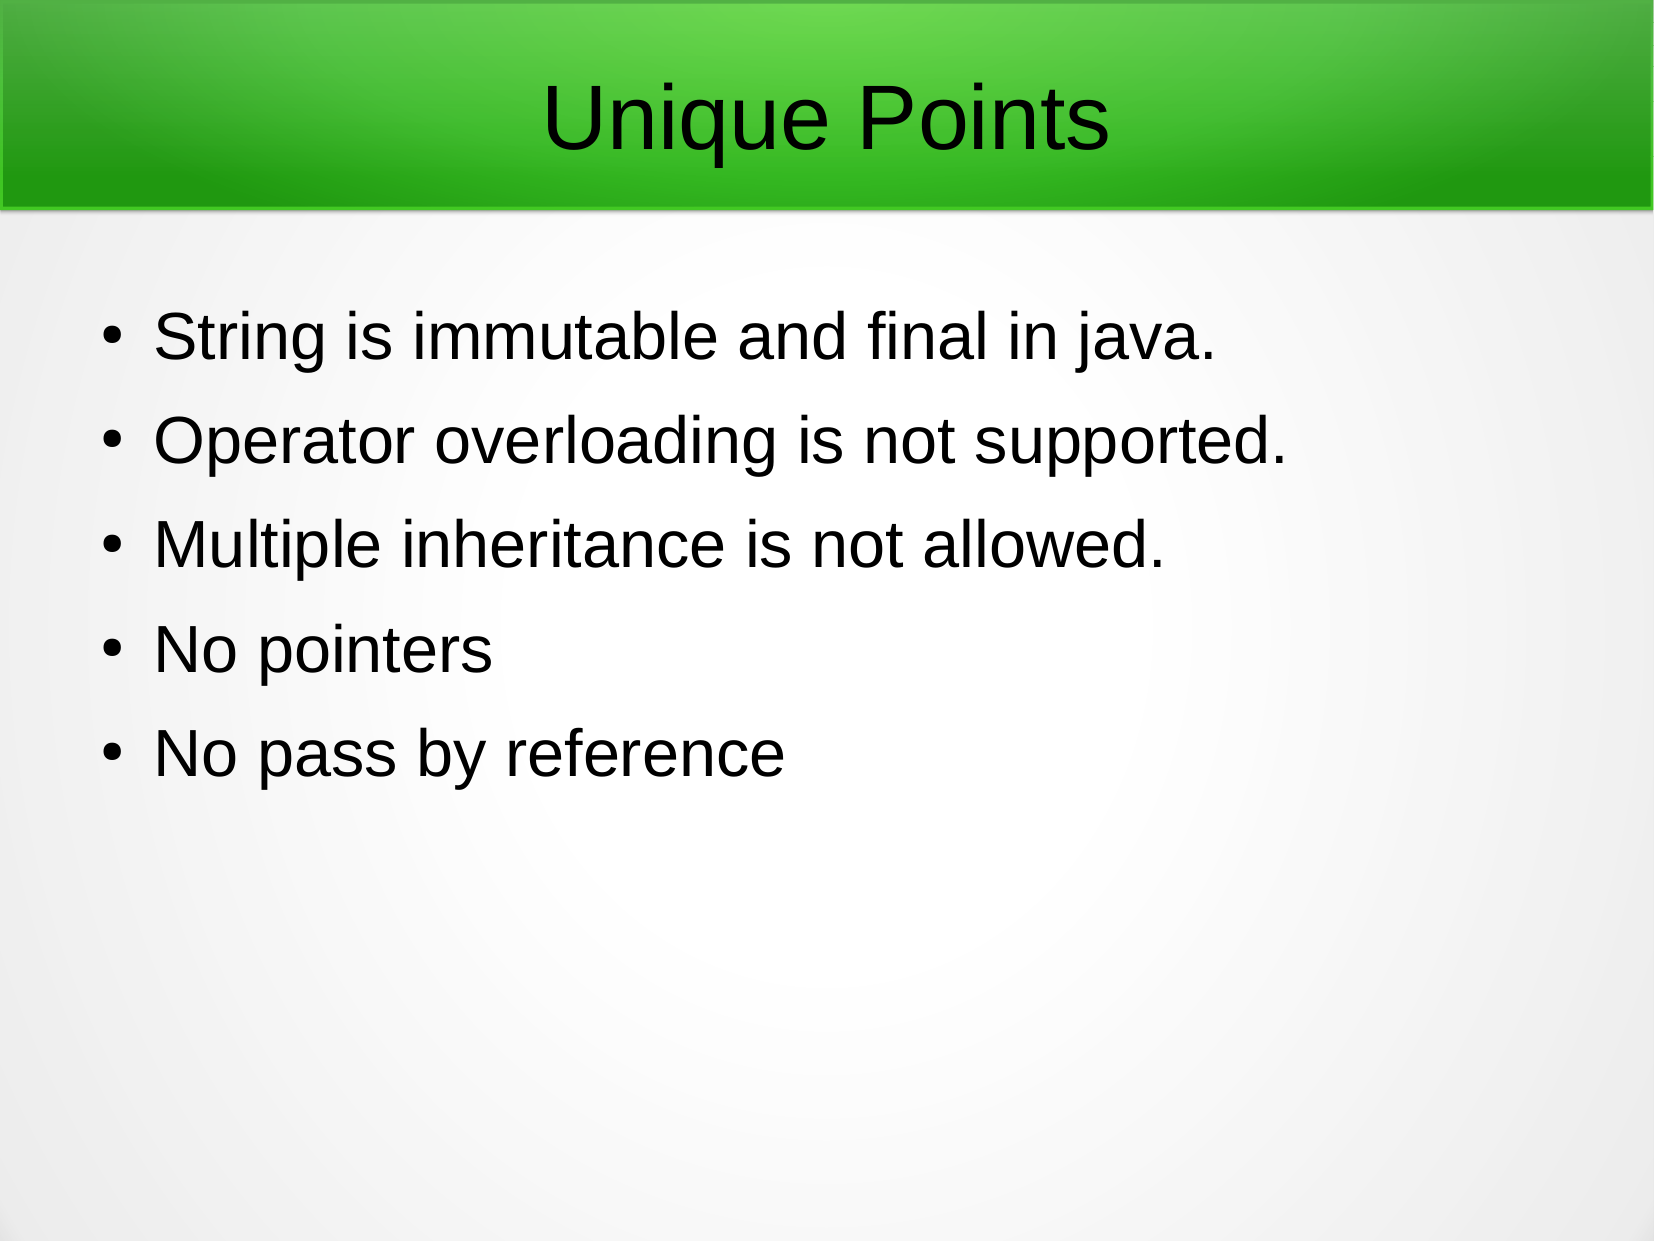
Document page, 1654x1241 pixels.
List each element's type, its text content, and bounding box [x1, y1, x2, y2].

title Unique Points [82, 47, 1571, 189]
list String is immutable and final in java. Operator overloading is not supported. Multiple inheritance is not allowed. No pointers No pass by reference [82, 299, 1571, 1019]
